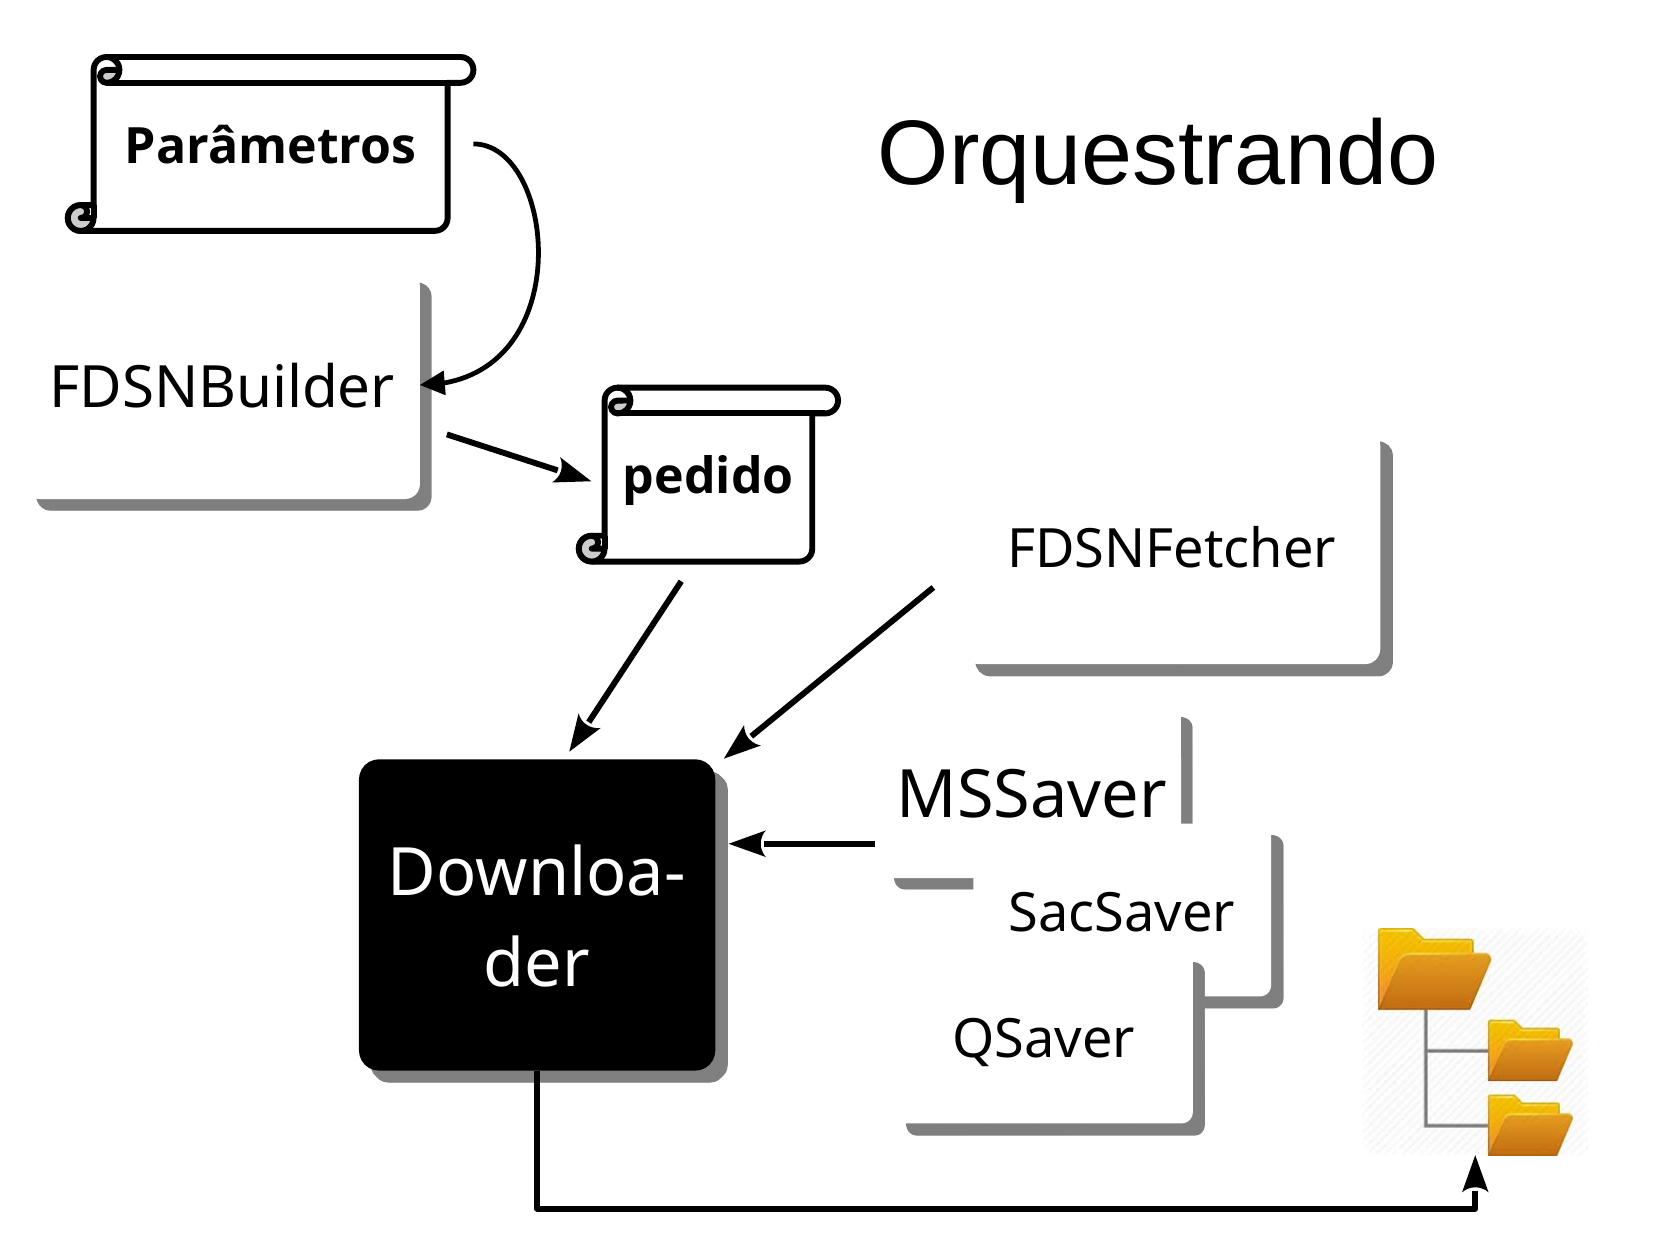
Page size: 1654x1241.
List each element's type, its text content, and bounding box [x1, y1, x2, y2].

text_box Parâmetros [107, 56, 474, 83]
text_box Downloa- der [358, 759, 716, 1071]
picture [1362, 928, 1589, 1156]
text_box Parâmetros [84, 57, 448, 231]
text_box MSSaver [883, 705, 1182, 879]
text_box SacSaver [973, 823, 1272, 997]
text_box FDSNFetcher [963, 429, 1381, 665]
text_box pedido [593, 387, 813, 562]
title Orquestrando [745, 49, 1571, 257]
text_box FDSNBuilder [24, 270, 420, 500]
text_box pedido [621, 387, 839, 414]
text_box QSaver [894, 950, 1193, 1124]
